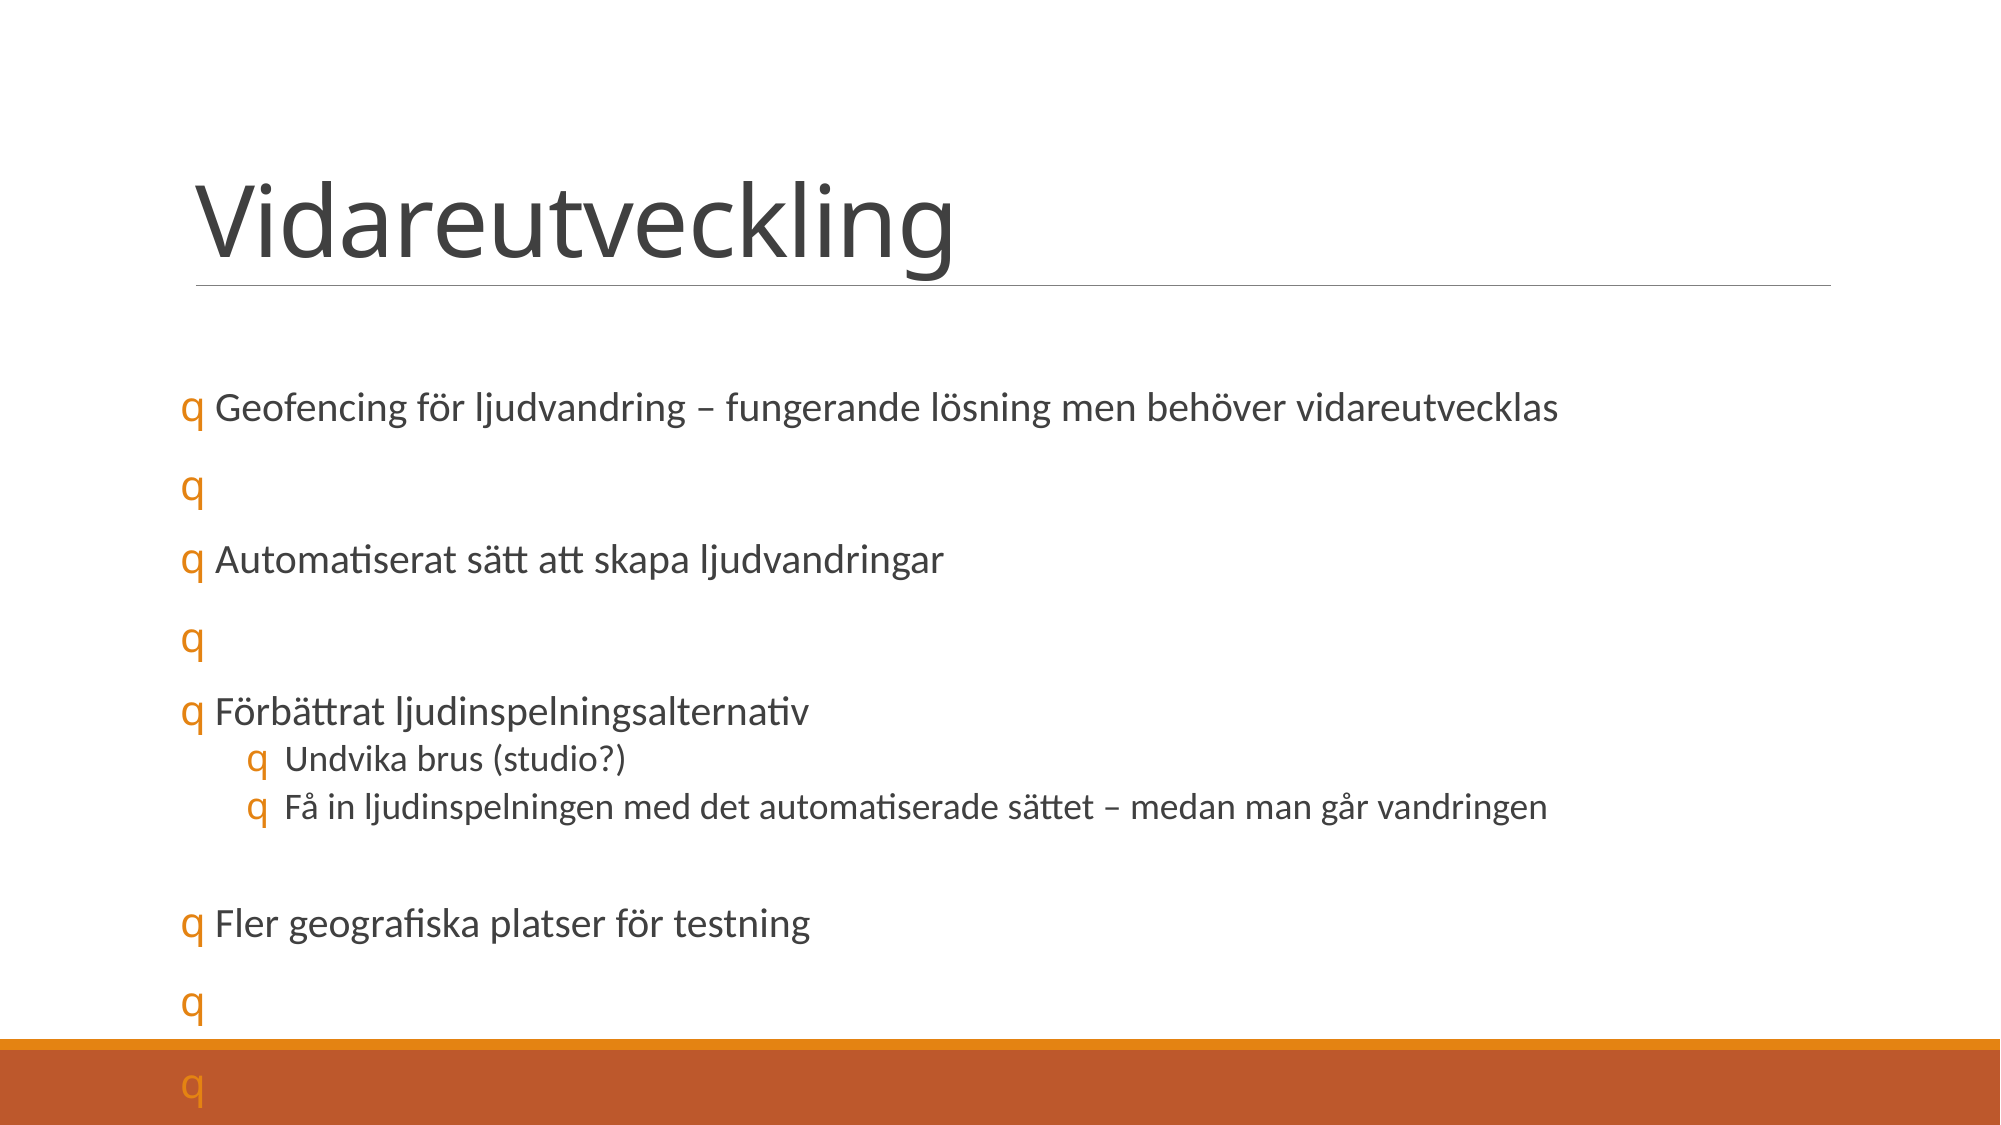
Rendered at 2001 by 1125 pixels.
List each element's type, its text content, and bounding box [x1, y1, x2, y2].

list Geofencing för ljudvandring – fungerande lösning men behöver vidareutvecklas Automatiserat sätt att skapa ljudvandringar Förbättrat ljudinspelningsalternativ Undvika brus (studio?) Få in ljudinspelningen med det automatiserade sättet – medan man går vandringen Fler geografiska platser för testning [180, 302, 1831, 1027]
title Vidareutveckling [180, 47, 1831, 286]
